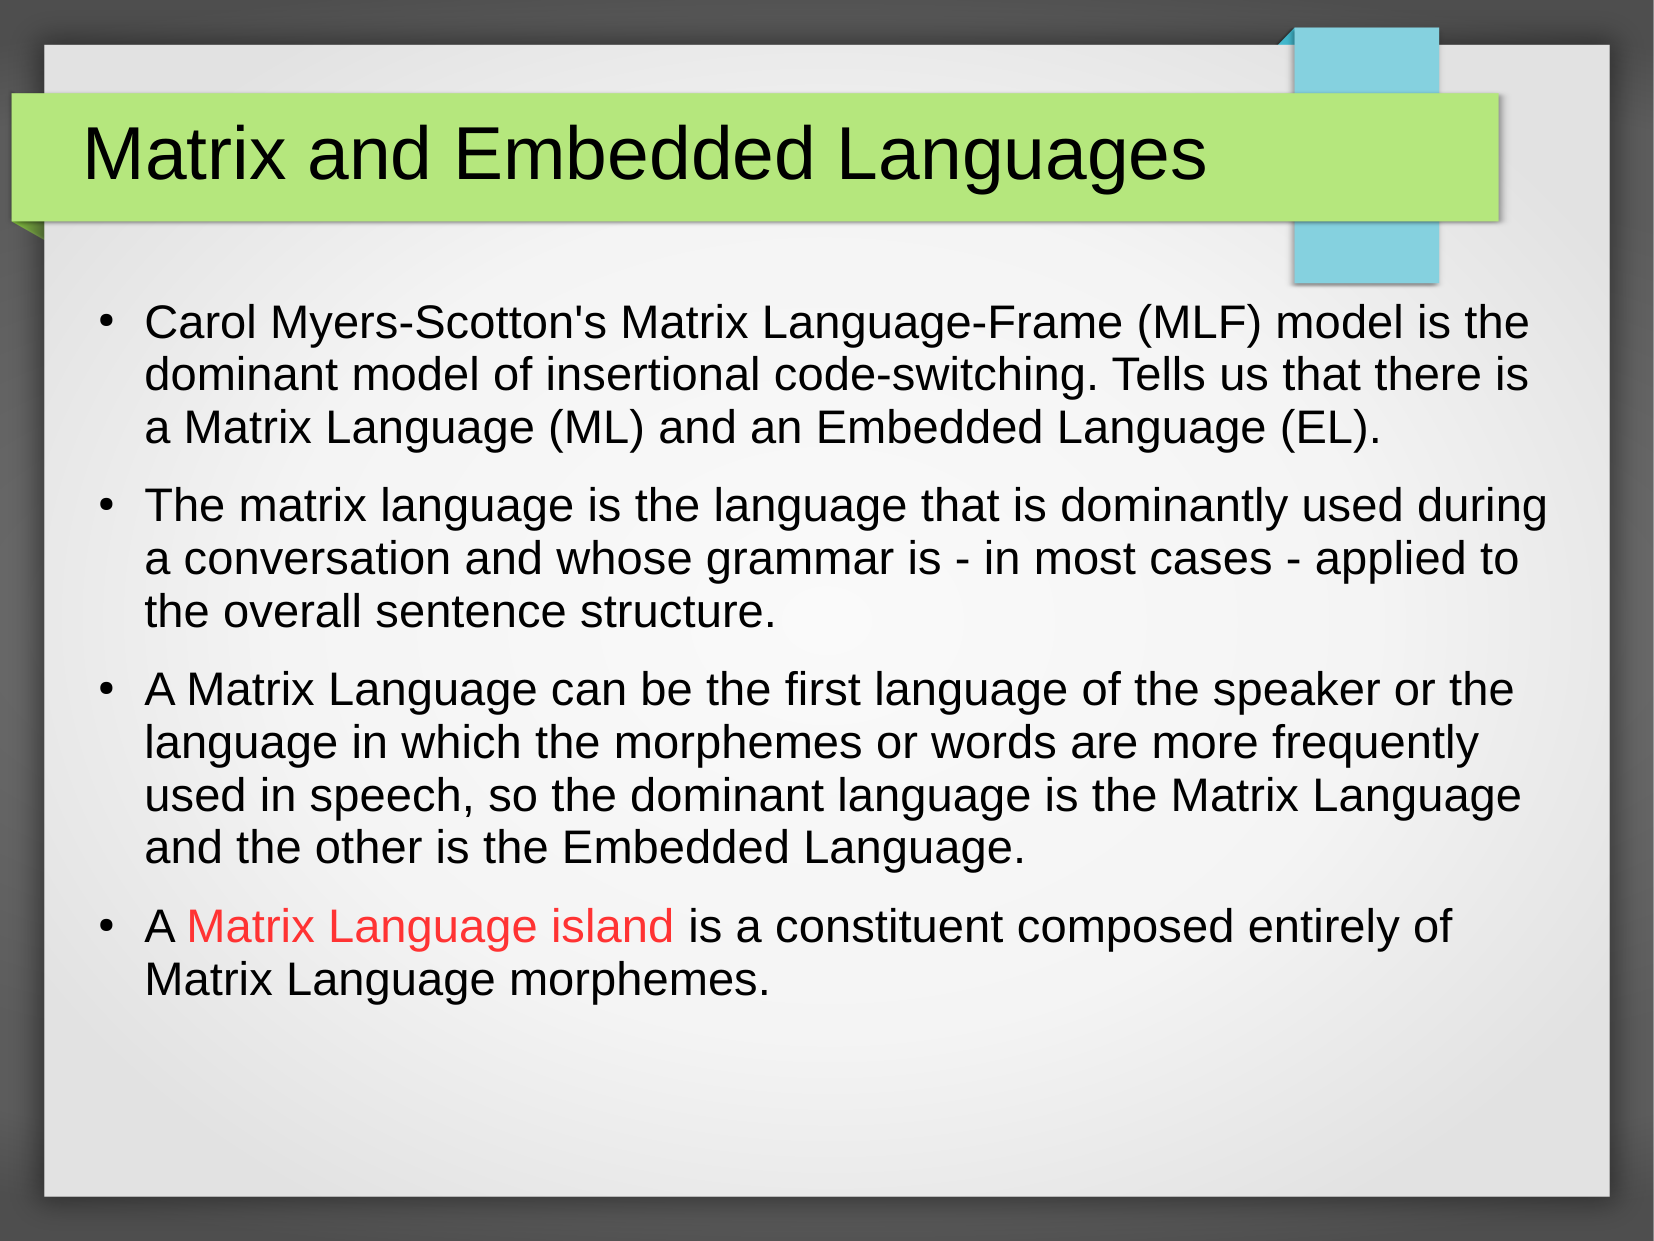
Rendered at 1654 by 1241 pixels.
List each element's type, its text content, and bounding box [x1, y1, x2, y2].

picture [0, 0, 1654, 1241]
title Matrix and Embedded Languages [82, 94, 1264, 213]
list Carol Myers-Scotton's Matrix Language-Frame (MLF) model is the dominant model of insertional code-switching. Tells us that there is a Matrix Language (ML) and an Embedded Language (EL). The matrix language is the language that is dominantly used during a conversation and whose grammar is - in most cases - applied to the overall sentence structure. A Matrix Language can be the first language of the speaker or the language in which the morphemes or words are more frequently used in speech, so the dominant language is the Matrix Language and the other is the Embedded Language. A Matrix Language island is a constituent composed entirely of Matrix Language morphemes. [82, 295, 1571, 1015]
